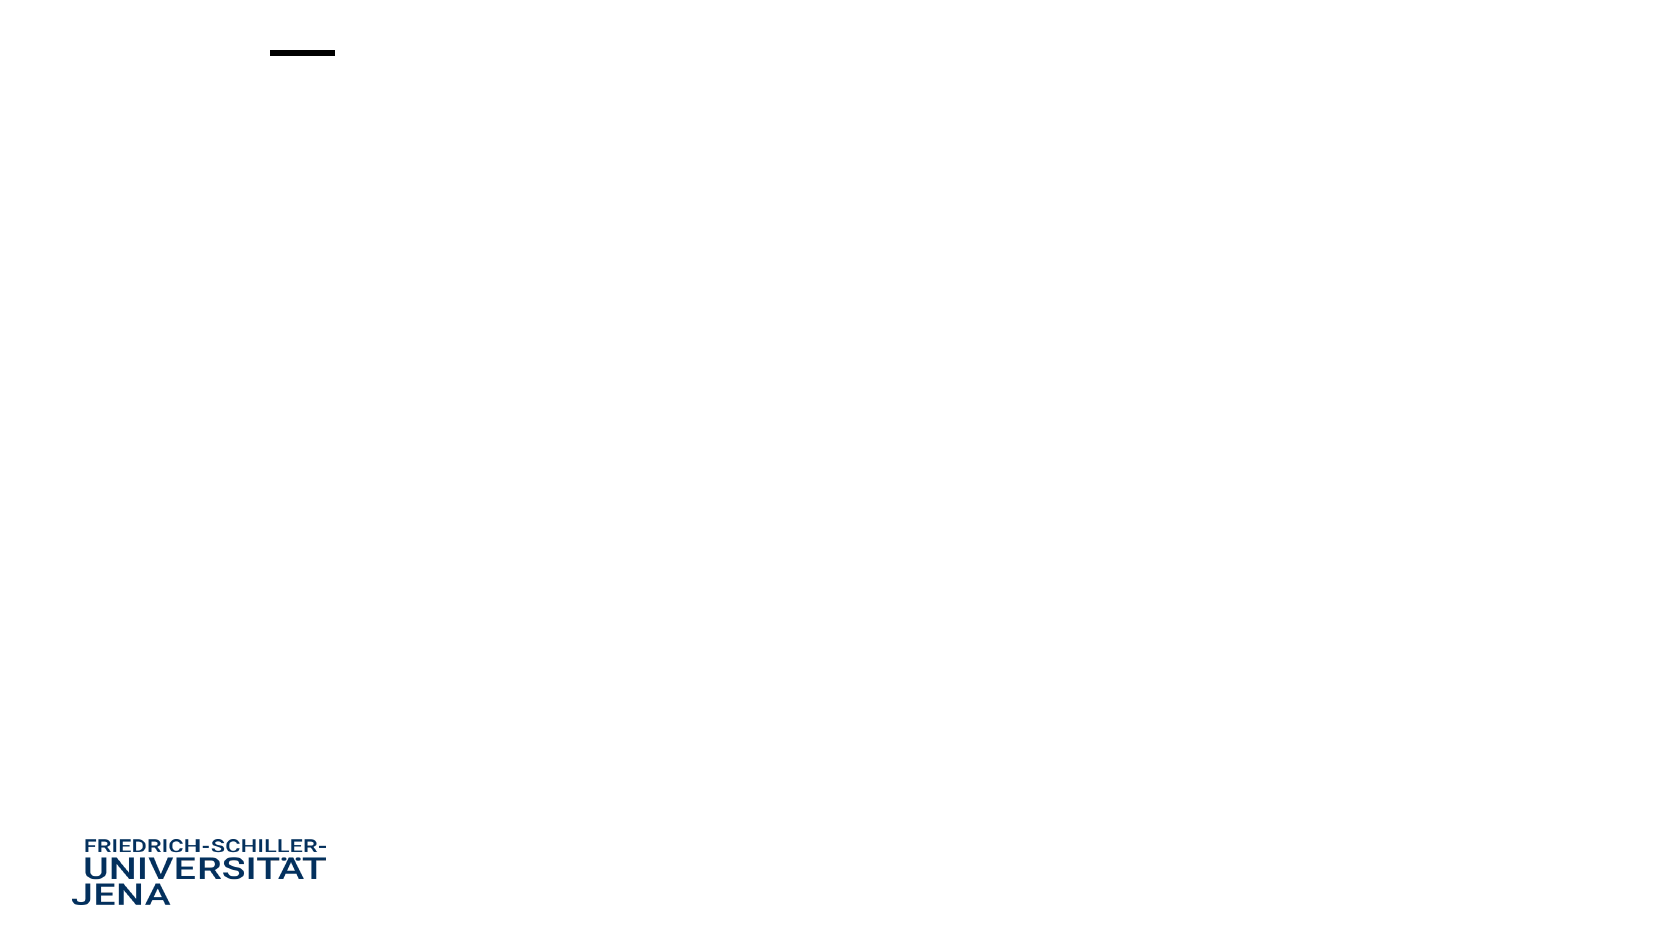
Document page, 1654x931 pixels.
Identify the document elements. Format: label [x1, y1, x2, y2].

picture [72, 839, 326, 905]
